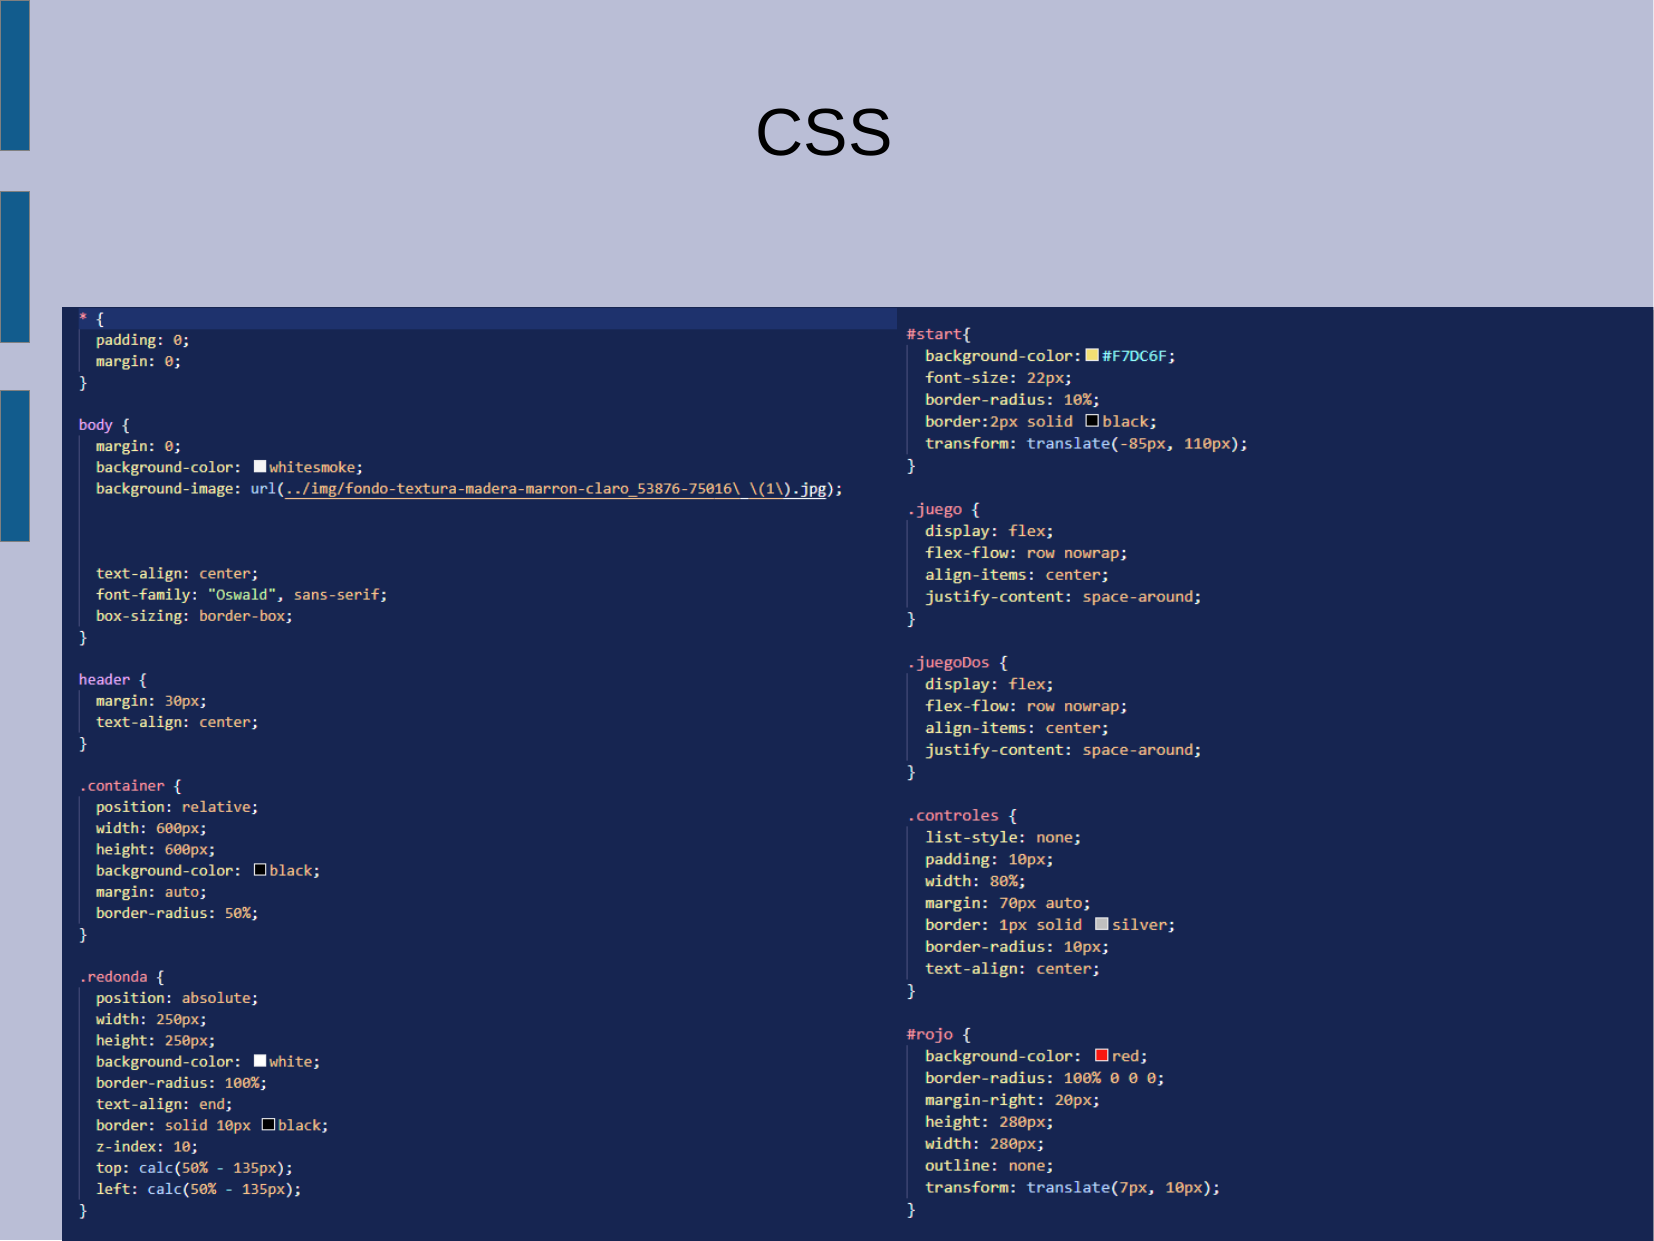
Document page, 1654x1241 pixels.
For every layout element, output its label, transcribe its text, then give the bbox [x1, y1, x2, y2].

text_box CSS [755, 94, 1359, 169]
picture [62, 307, 1654, 1241]
